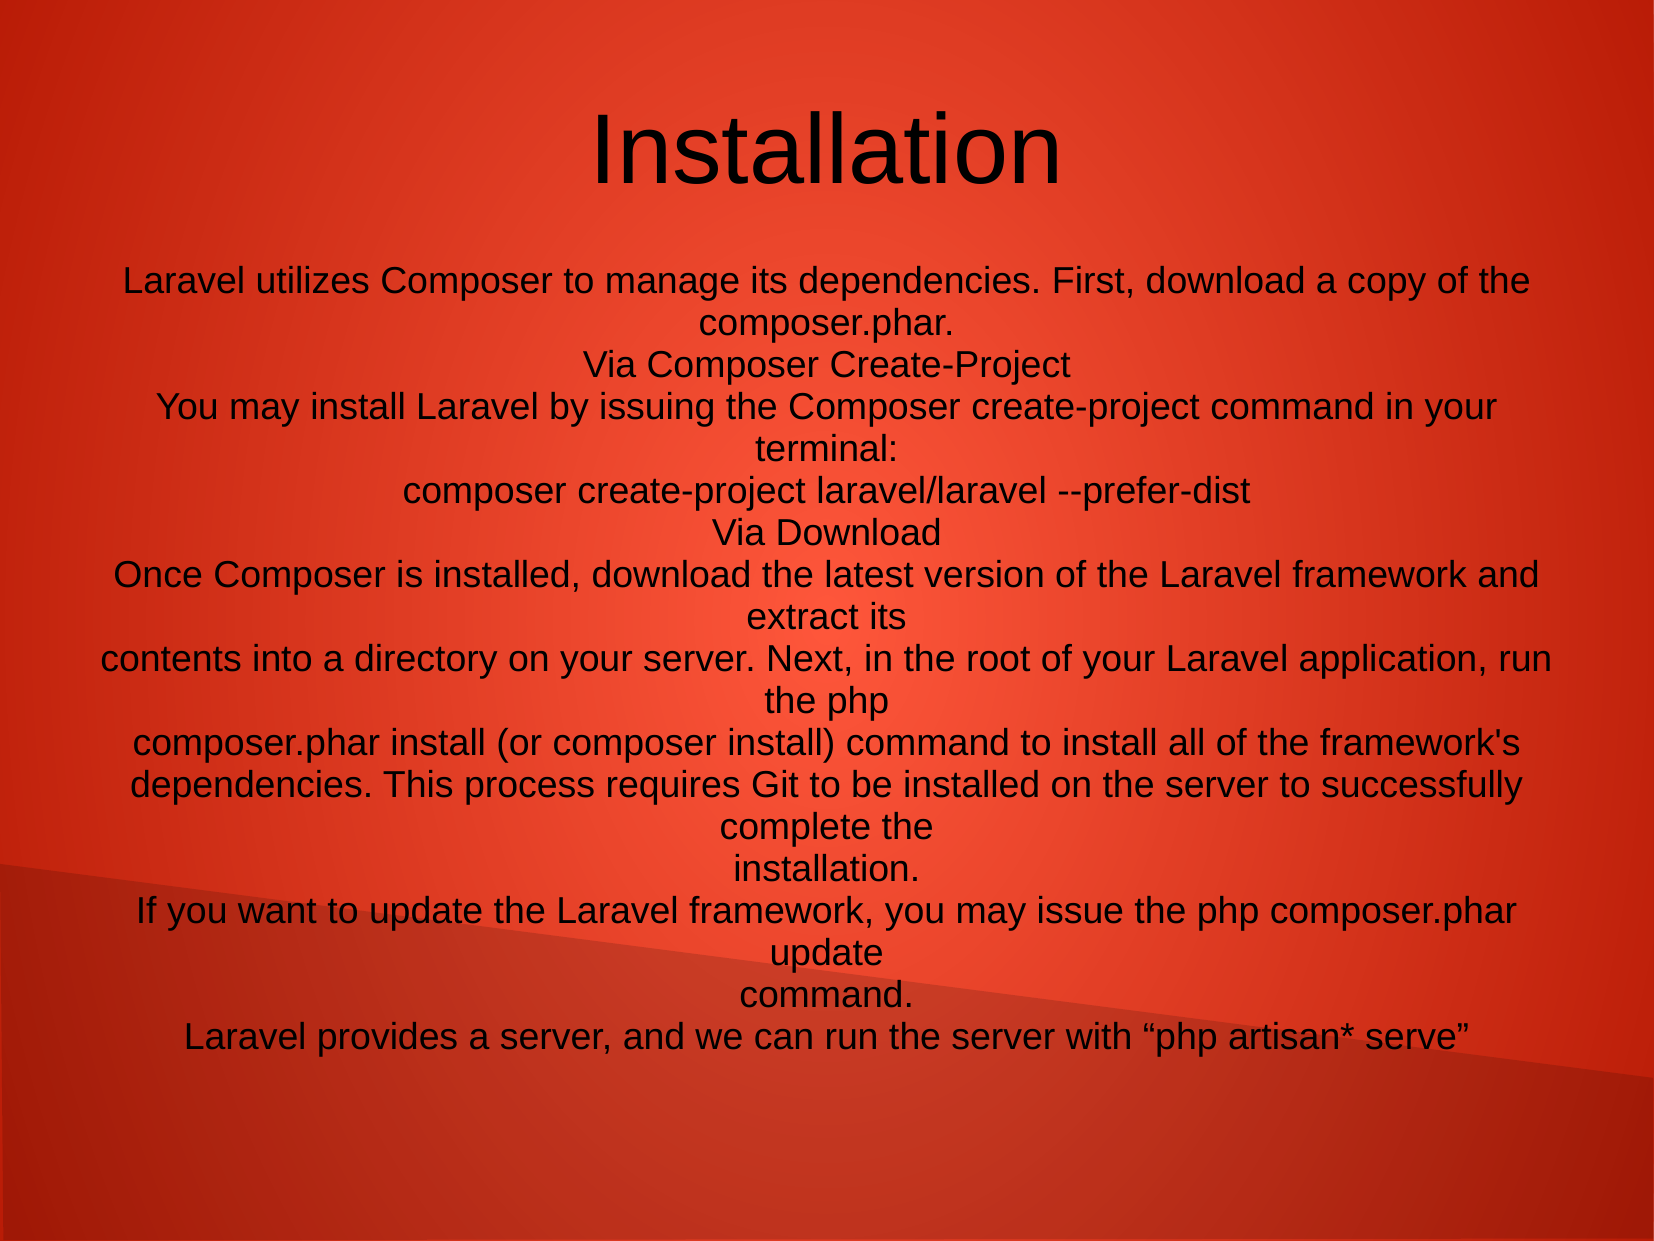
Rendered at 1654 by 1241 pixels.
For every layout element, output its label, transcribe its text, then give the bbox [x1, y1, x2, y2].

subtitle Laravel utilizes Composer to manage its dependencies. First, download a copy of the composer.phar. Via Composer Create-Project You may install Laravel by issuing the Composer create-project command in your terminal: composer create-project laravel/laravel --prefer-dist Via Download Once Composer is installed, download the latest version of the Laravel framework and extract its contents into a directory on your server. Next, in the root of your Laravel application, run the php composer.phar install (or composer install) command to install all of the framework's dependencies. This process requires Git to be installed on the server to successfully complete the installation. If you want to update the Laravel framework, you may issue the php composer.phar update command. Laravel provides a server, and we can run the server with “php artisan* serve” [82, 259, 1571, 1058]
title Installation [82, 47, 1571, 252]
